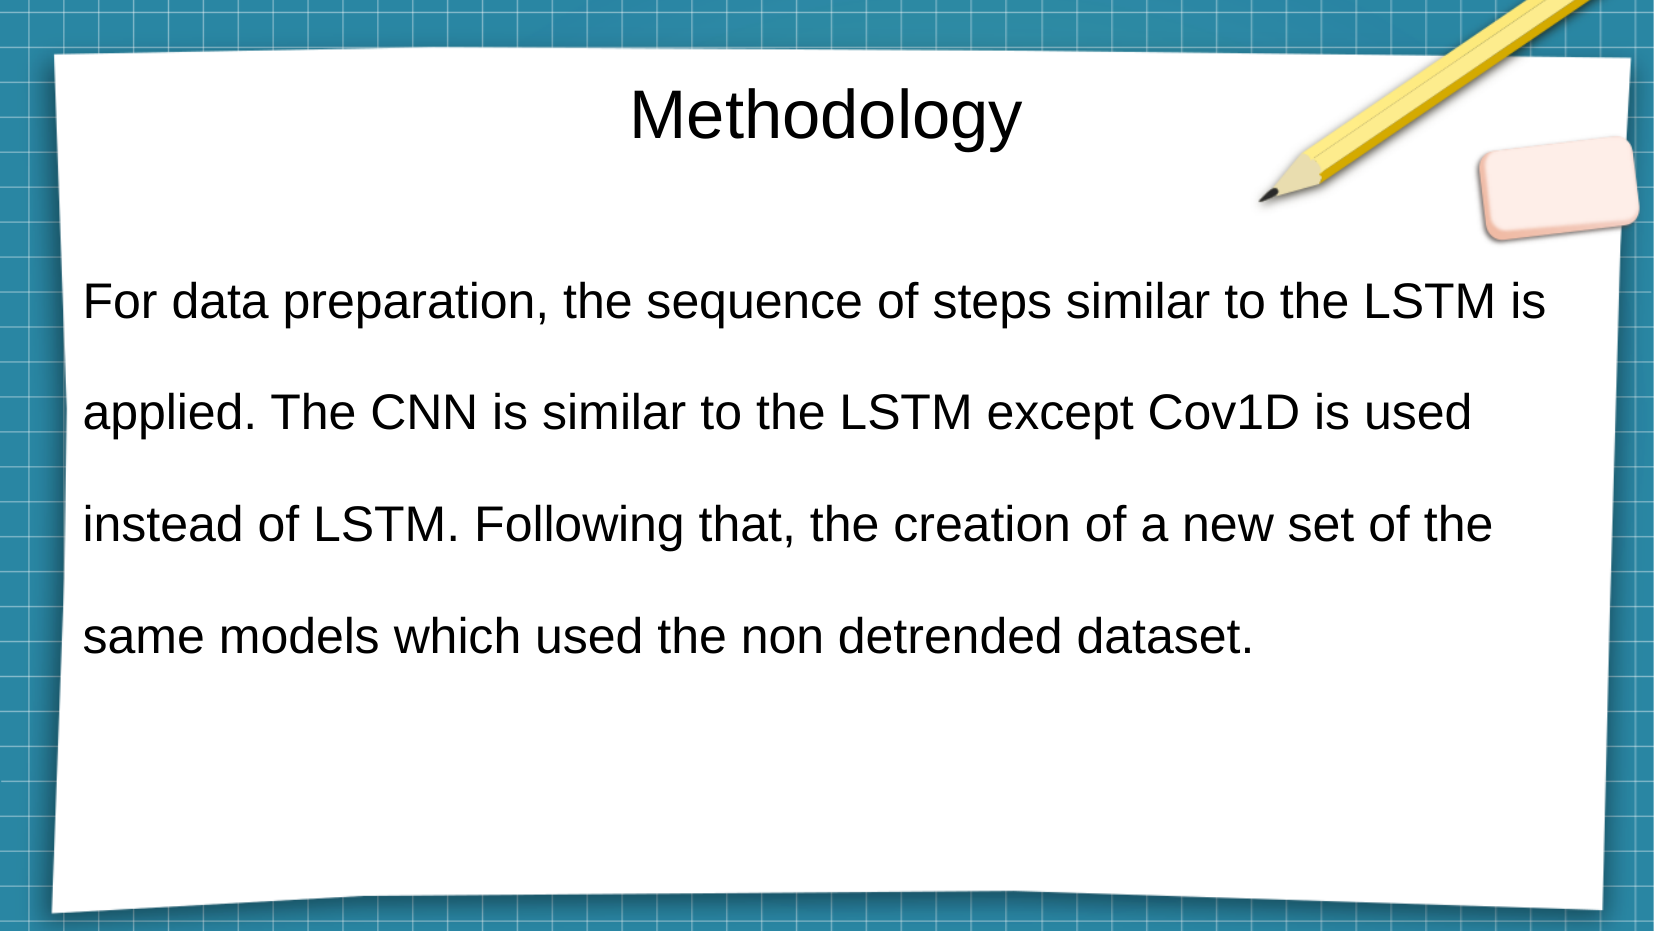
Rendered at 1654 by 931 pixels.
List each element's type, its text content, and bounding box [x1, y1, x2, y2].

list For data preparation, the sequence of steps similar to the LSTM is applied. The CNN is similar to the LSTM except Cov1D is used instead of LSTM. Following that, the creation of a new set of the same models which used the non detrended dataset. [82, 217, 1571, 758]
picture [0, 0, 1654, 931]
title Methodology [82, 37, 1571, 193]
